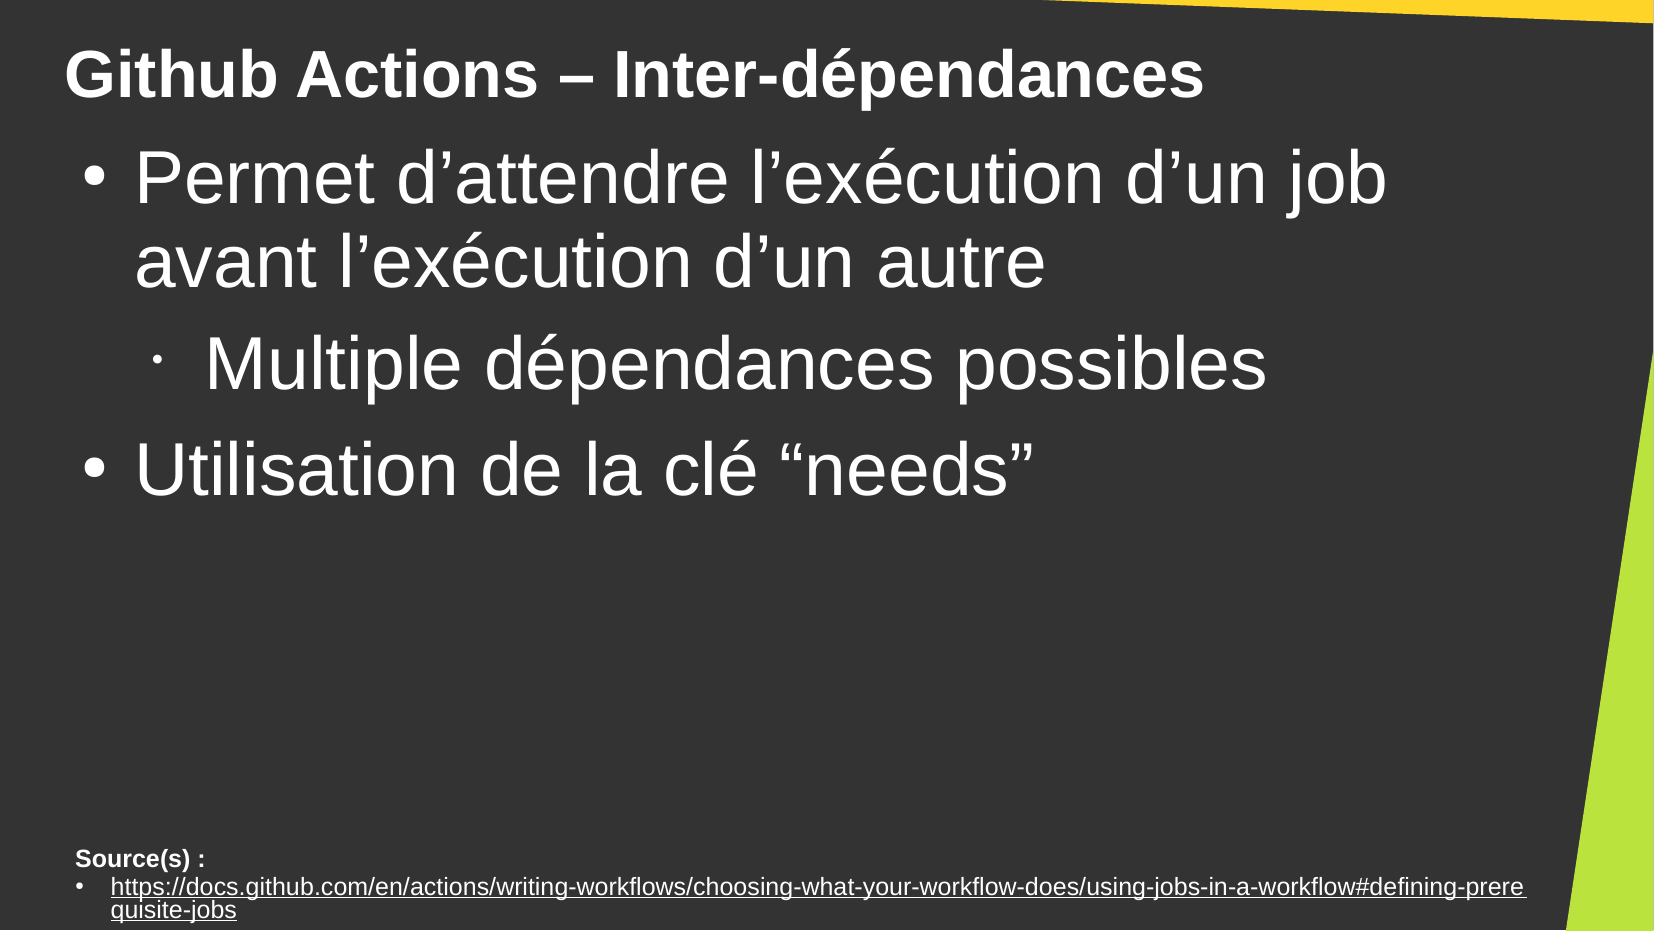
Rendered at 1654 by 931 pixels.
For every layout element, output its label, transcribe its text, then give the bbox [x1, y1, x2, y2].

text_box [1042, 0, 1654, 24]
title Github Actions – Inter-dépendances [64, 37, 1577, 119]
text_box [1565, 345, 1654, 931]
list Permet d’attendre l’exécution d’un job avant l’exécution d’un autre Multiple dépendances possibles Utilisation de la clé “needs” [63, 135, 1542, 662]
text_box Source(s) : https://docs.github.com/en/actions/writing-workflows/choosing-what-your-workflow-does/using-jobs-in-a-workflow#defining-prerequisite-jobs [60, 799, 1546, 909]
